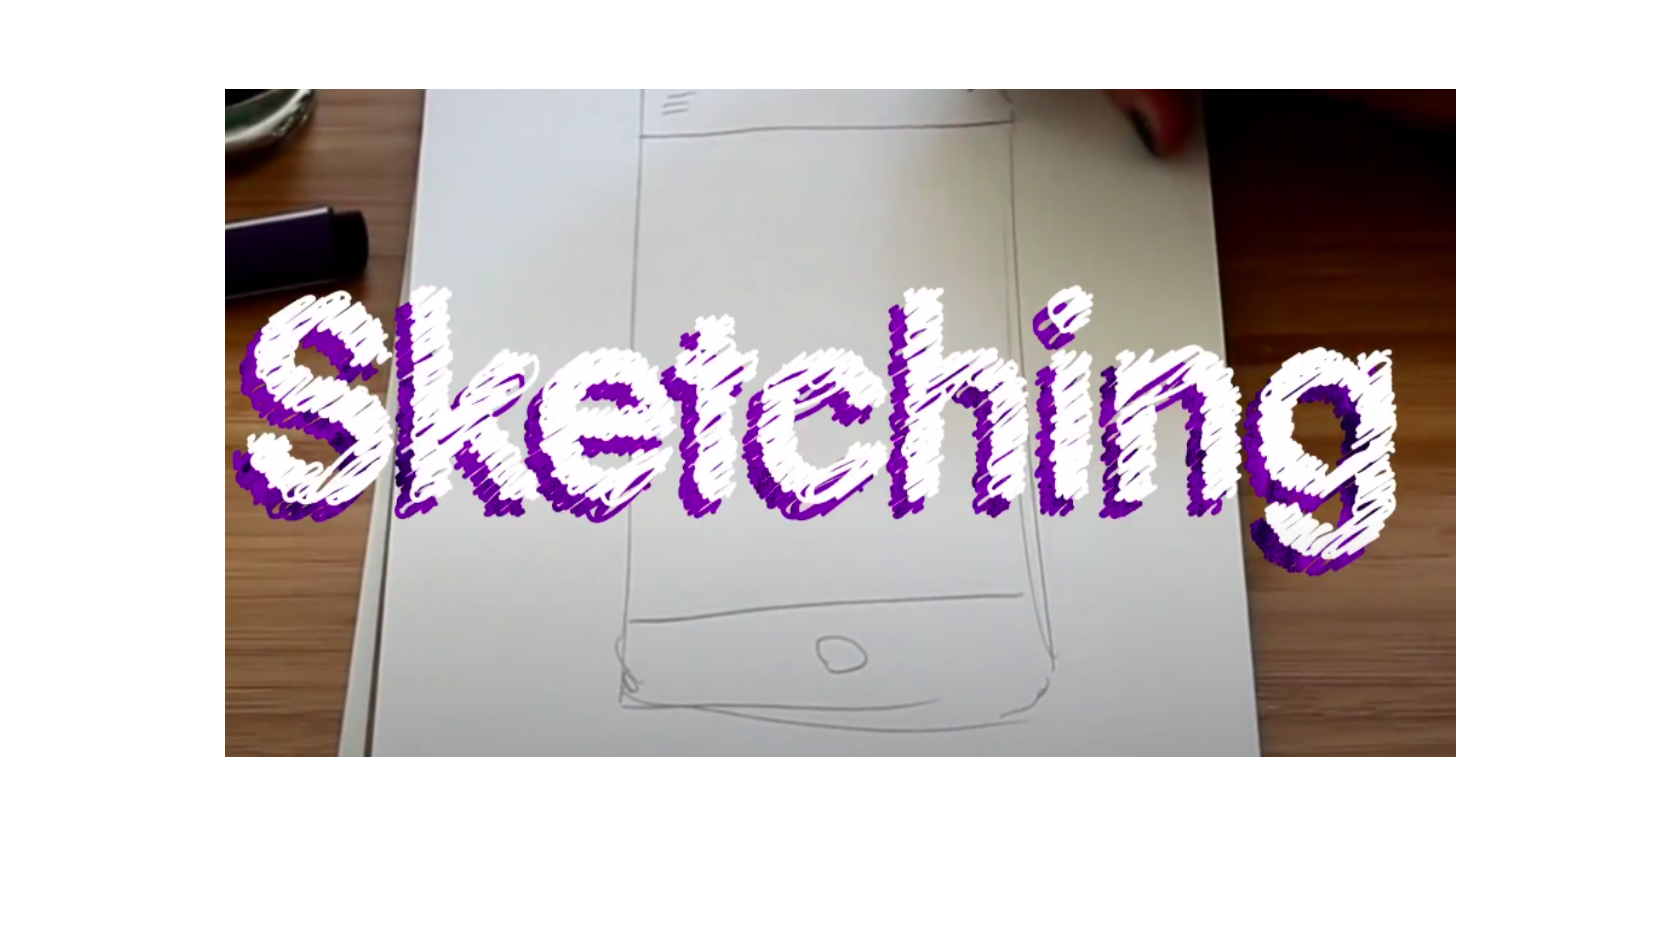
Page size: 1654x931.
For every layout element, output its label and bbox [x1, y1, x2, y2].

picture [225, 89, 1456, 758]
